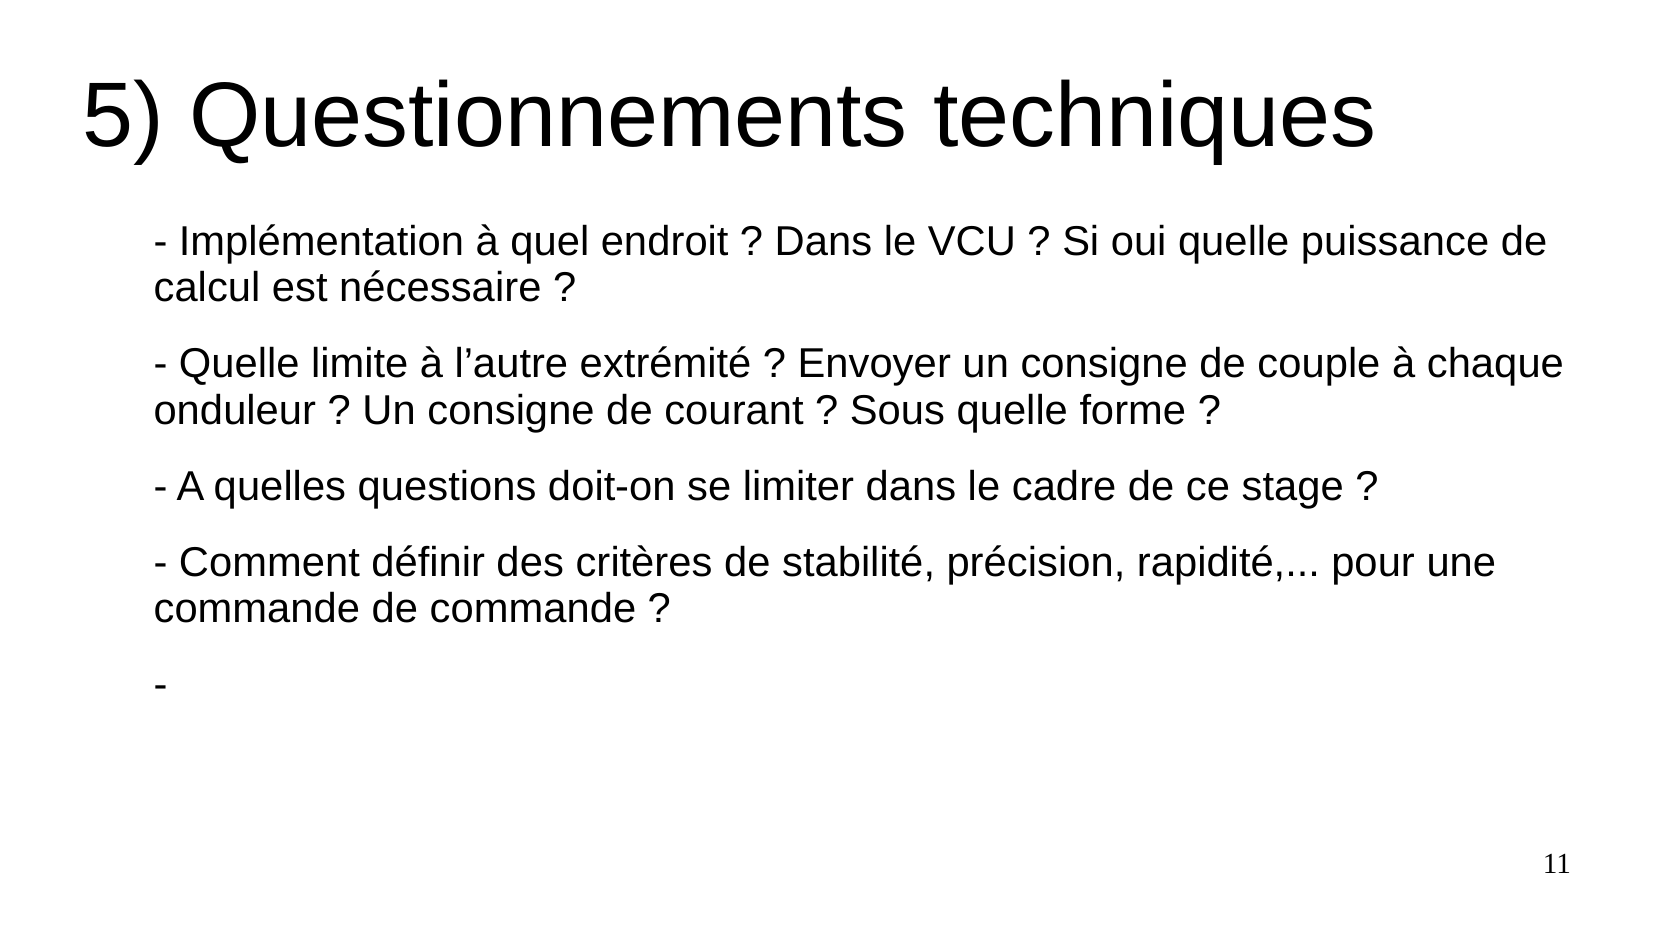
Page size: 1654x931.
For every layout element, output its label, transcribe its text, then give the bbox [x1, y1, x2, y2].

title 5) Questionnements techniques [82, 37, 1571, 193]
list - Implémentation à quel endroit ? Dans le VCU ? Si oui quelle puissance de calcul est nécessaire ? - Quelle limite à l’autre extrémité ? Envoyer un consigne de couple à chaque onduleur ? Un consigne de courant ? Sous quelle forme ? - A quelles questions doit-on se limiter dans le cadre de ce stage ? - Comment définir des critères de stabilité, précision, rapidité,... pour une commande de commande ? - [82, 217, 1571, 758]
